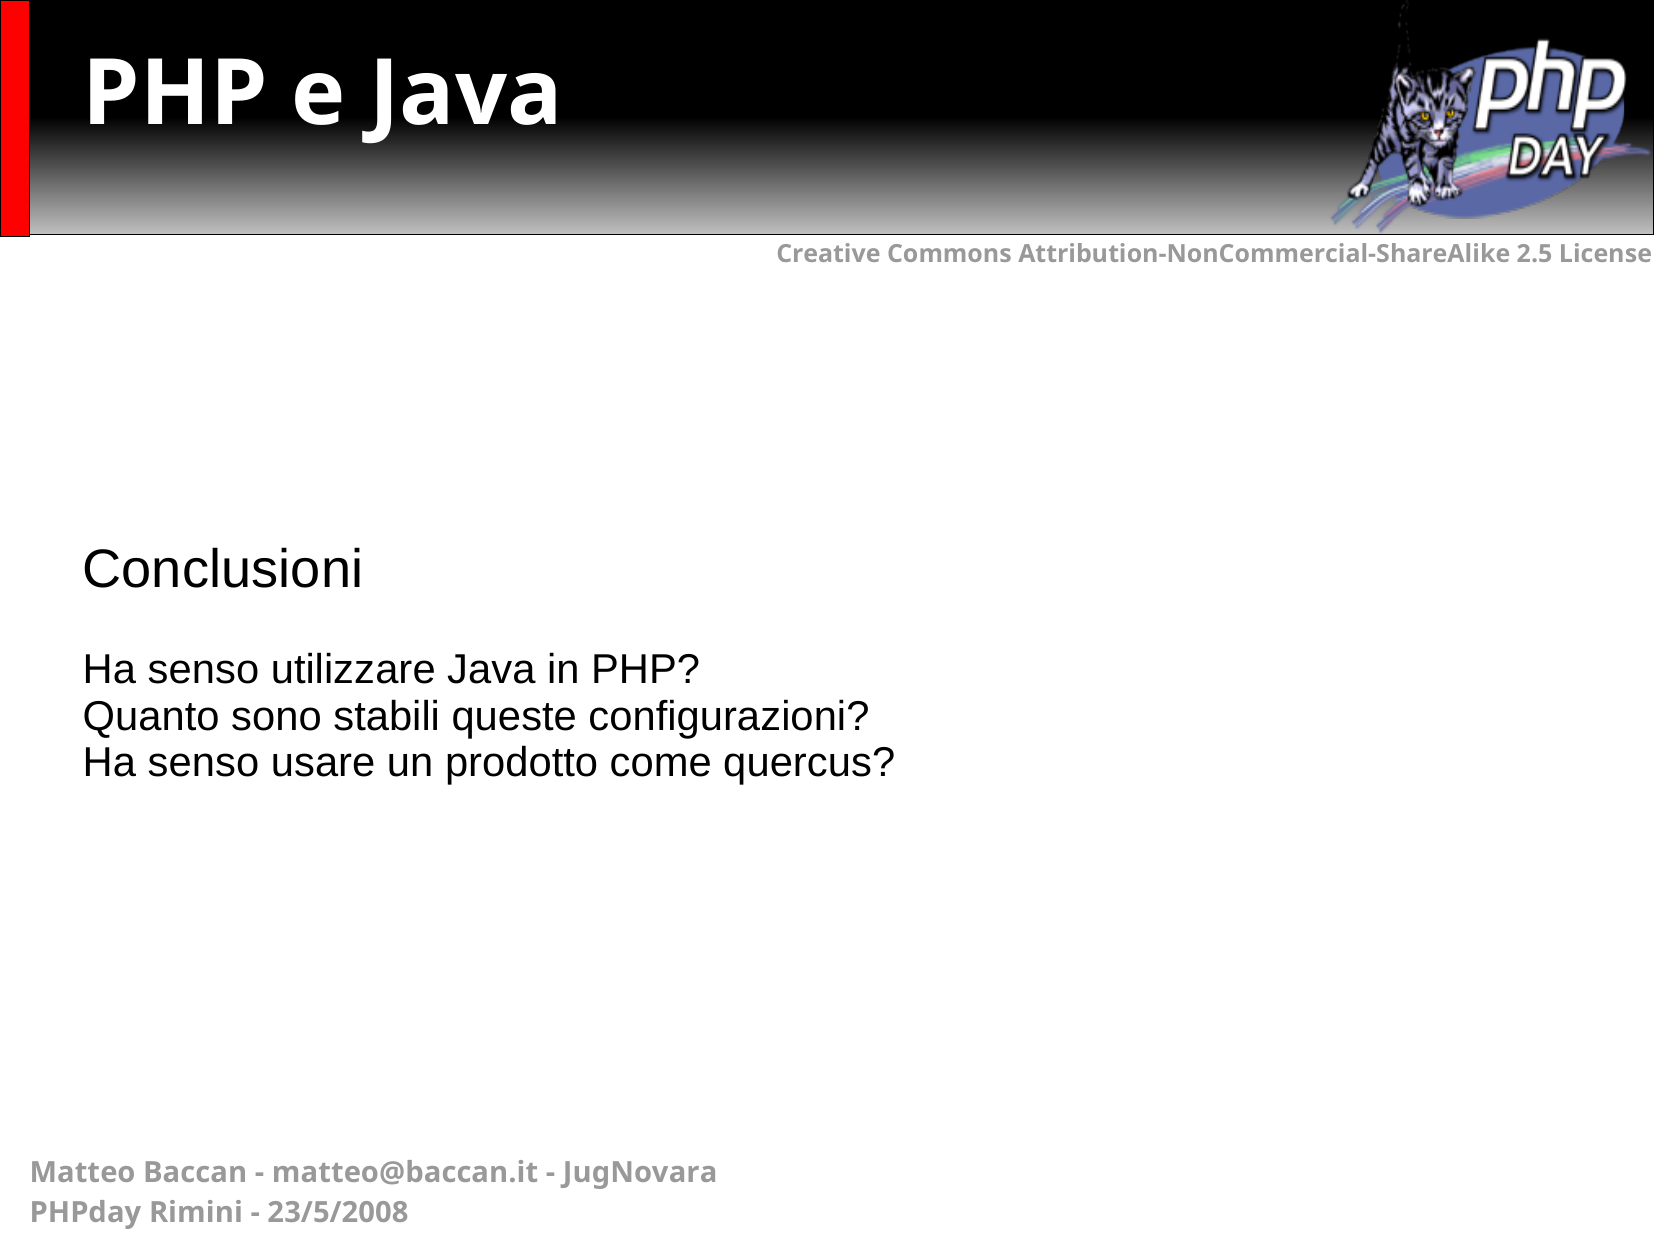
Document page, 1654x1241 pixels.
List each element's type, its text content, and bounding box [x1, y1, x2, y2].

picture [1328, 0, 1654, 237]
subtitle Conclusioni Ha senso utilizzare Java in PHP? Quanto sono stabili queste configurazioni? Ha senso usare un prodotto come quercus? [82, 431, 1571, 939]
text_box [627, 219, 1188, 291]
title PHP e Java [82, 29, 768, 148]
